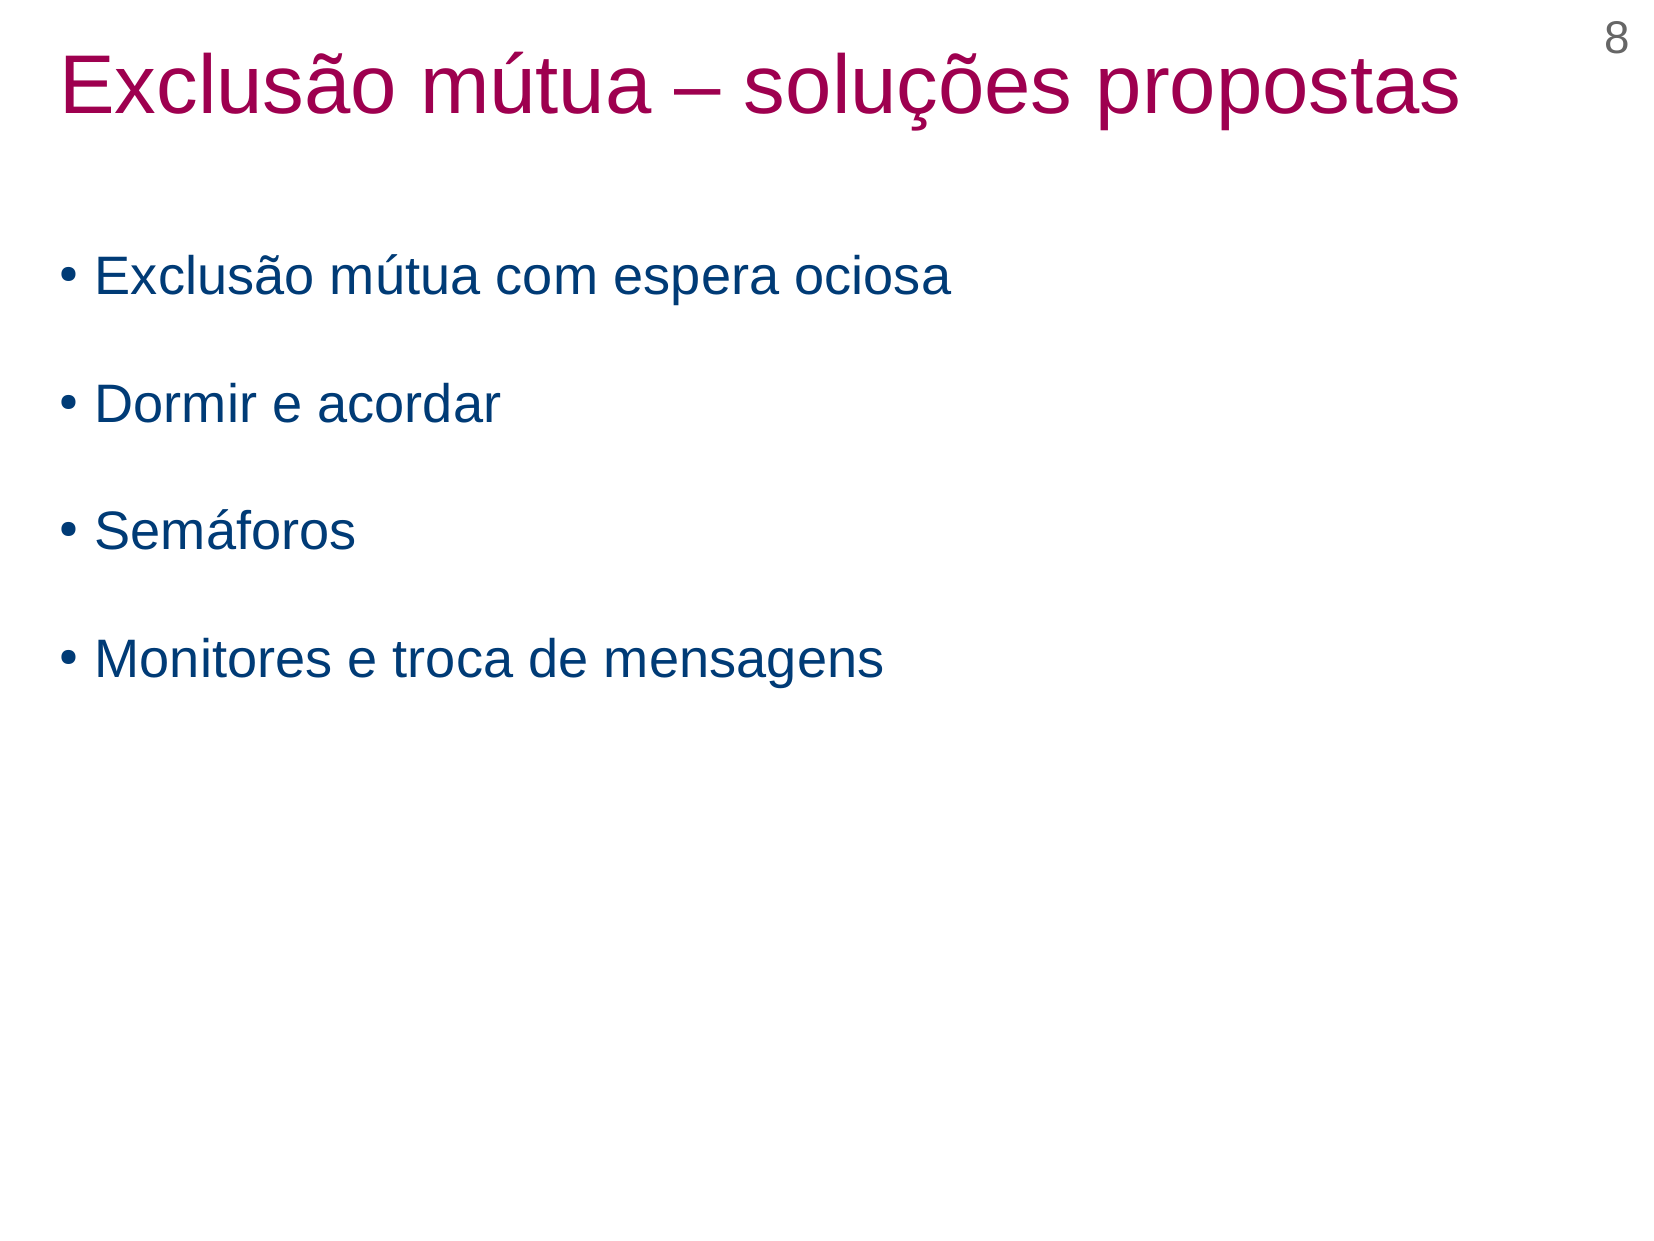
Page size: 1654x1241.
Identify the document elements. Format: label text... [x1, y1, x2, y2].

title Exclusão mútua – soluções propostas [59, 29, 1595, 148]
list Exclusão mútua com espera ociosa Dormir e acordar Semáforos Monitores e troca de mensagens [59, 236, 1595, 1211]
